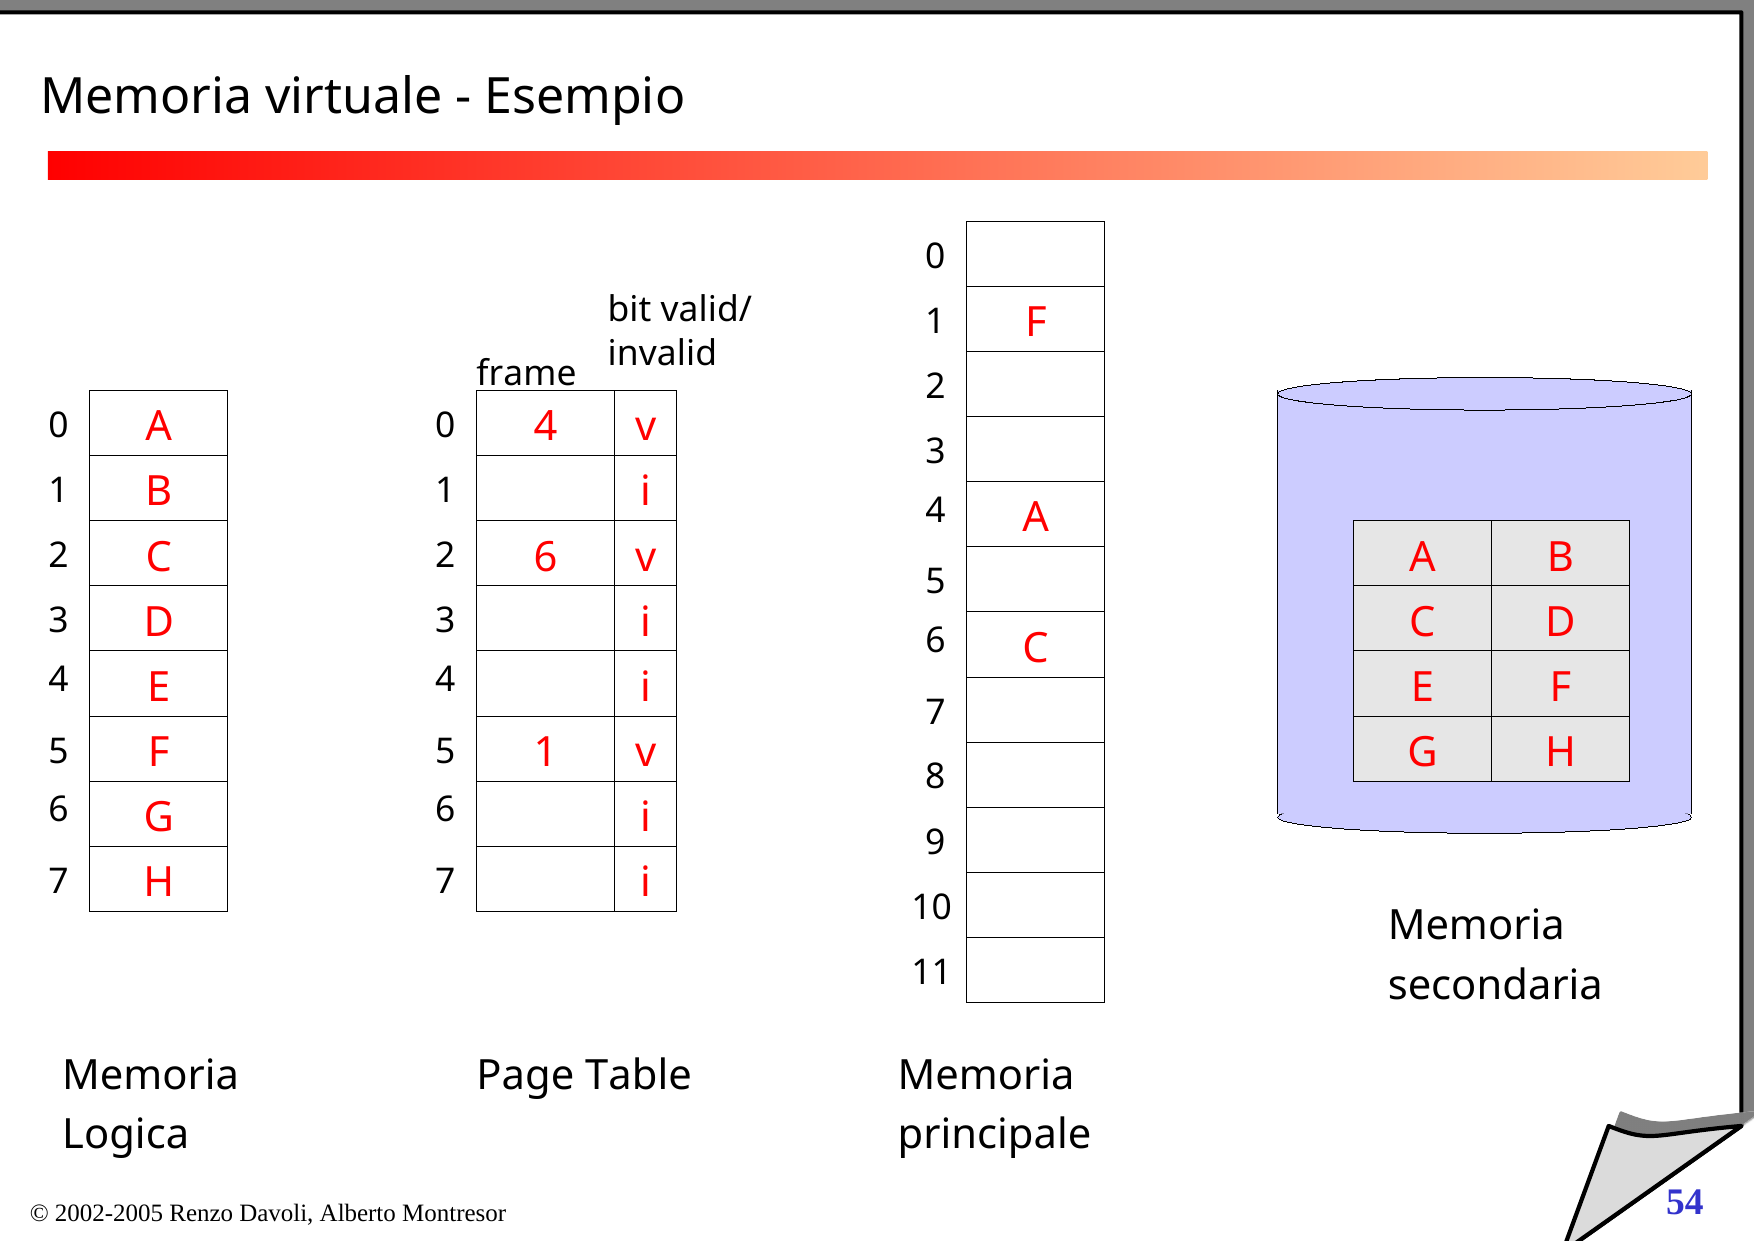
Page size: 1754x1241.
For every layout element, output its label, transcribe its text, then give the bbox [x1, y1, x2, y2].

text_box 7 [48, 853, 74, 908]
text_box 1 [48, 462, 71, 517]
text_box 5 [925, 553, 951, 609]
text_box E [89, 650, 228, 716]
text_box D [1491, 585, 1630, 650]
text_box 1 [925, 292, 948, 348]
text_box i [614, 846, 677, 912]
text_box 0 [435, 397, 461, 452]
text_box F [1491, 650, 1630, 716]
text_box i [614, 455, 677, 520]
text_box [1277, 377, 1692, 834]
text_box v [614, 520, 677, 585]
text_box 4 [435, 651, 461, 706]
text_box Memoria Logica [62, 1041, 258, 1173]
text_box 2 [435, 527, 461, 583]
text_box 5 [48, 722, 74, 778]
text_box H [1491, 716, 1630, 782]
text_box A [89, 390, 228, 455]
text_box 4 [925, 481, 951, 537]
text_box i [614, 585, 677, 650]
text_box A [966, 481, 1105, 546]
text_box 3 [435, 592, 461, 648]
text_box G [1353, 716, 1491, 782]
text_box A [1353, 520, 1491, 585]
text_box C [966, 611, 1105, 677]
text_box G [89, 781, 228, 846]
text_box 11 [911, 944, 957, 999]
text_box 2 [48, 527, 74, 583]
text_box i [614, 650, 677, 716]
text_box 0 [48, 397, 74, 452]
text_box 8 [925, 748, 951, 804]
text_box Page Table [476, 1041, 722, 1106]
text_box B [1491, 520, 1630, 585]
text_box D [89, 585, 228, 650]
text_box Memoria secondaria [1387, 891, 1631, 1024]
text_box B [89, 455, 228, 520]
text_box 6 [476, 520, 614, 585]
text_box 3 [48, 592, 74, 648]
text_box Memoria principale [897, 1041, 1117, 1173]
text_box F [966, 286, 1105, 351]
text_box 10 [911, 878, 957, 934]
text_box 0 [925, 227, 951, 283]
text_box 1 [435, 462, 458, 517]
text_box 6 [925, 612, 951, 667]
text_box 4 [48, 651, 74, 706]
text_box C [89, 520, 228, 585]
text_box 9 [925, 813, 951, 869]
text_box 6 [435, 781, 461, 837]
text_box v [614, 391, 677, 455]
text_box i [614, 781, 677, 846]
text_box frame [476, 345, 594, 400]
text_box 7 [435, 853, 461, 908]
text_box 6 [48, 781, 74, 837]
text_box bit valid/ invalid [607, 286, 787, 391]
text_box 3 [925, 423, 951, 478]
text_box 2 [925, 358, 951, 413]
text_box 7 [925, 683, 951, 739]
text_box 4 [476, 390, 614, 455]
title Memoria virtuale - Esempio [40, 49, 1714, 144]
text_box 5 [435, 722, 461, 778]
text_box 1 [476, 716, 614, 781]
text_box H [89, 846, 228, 912]
text_box C [1353, 585, 1491, 650]
text_box v [614, 716, 677, 781]
text_box F [89, 716, 228, 781]
text_box E [1353, 650, 1491, 716]
